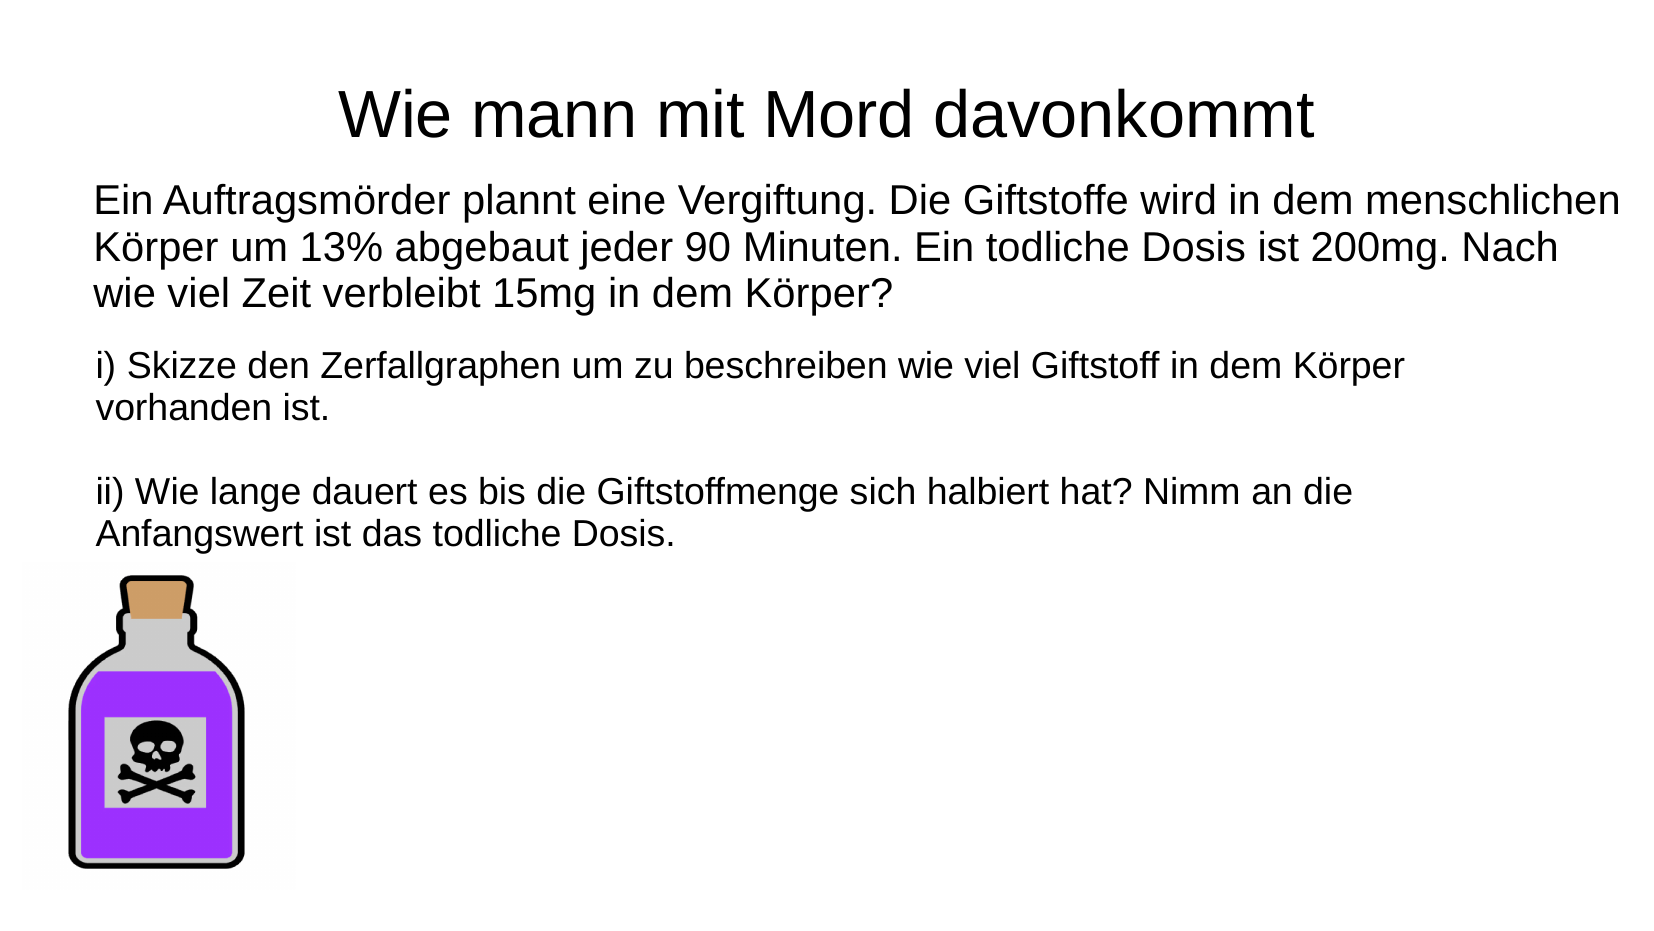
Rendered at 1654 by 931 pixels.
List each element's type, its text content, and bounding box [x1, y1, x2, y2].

list Ein Auftragsmörder plannt eine Vergiftung. Die Giftstoffe wird in dem menschlichen Körper um 13% abgebaut jeder 90 Minuten. Ein todliche Dosis ist 200mg. Nach wie viel Zeit verbleibt 15mg in dem Körper? [22, 177, 1632, 717]
text_box i) Skizze den Zerfallgraphen um zu beschreiben wie viel Giftstoff in dem Körper vorhanden ist. ii) Wie lange dauert es bis die Giftstoffmenge sich halbiert hat? Nimm an die Anfangswert ist das todliche Dosis. [80, 337, 1572, 563]
picture [22, 562, 296, 890]
title Wie mann mit Mord davonkommt [82, 37, 1571, 177]
